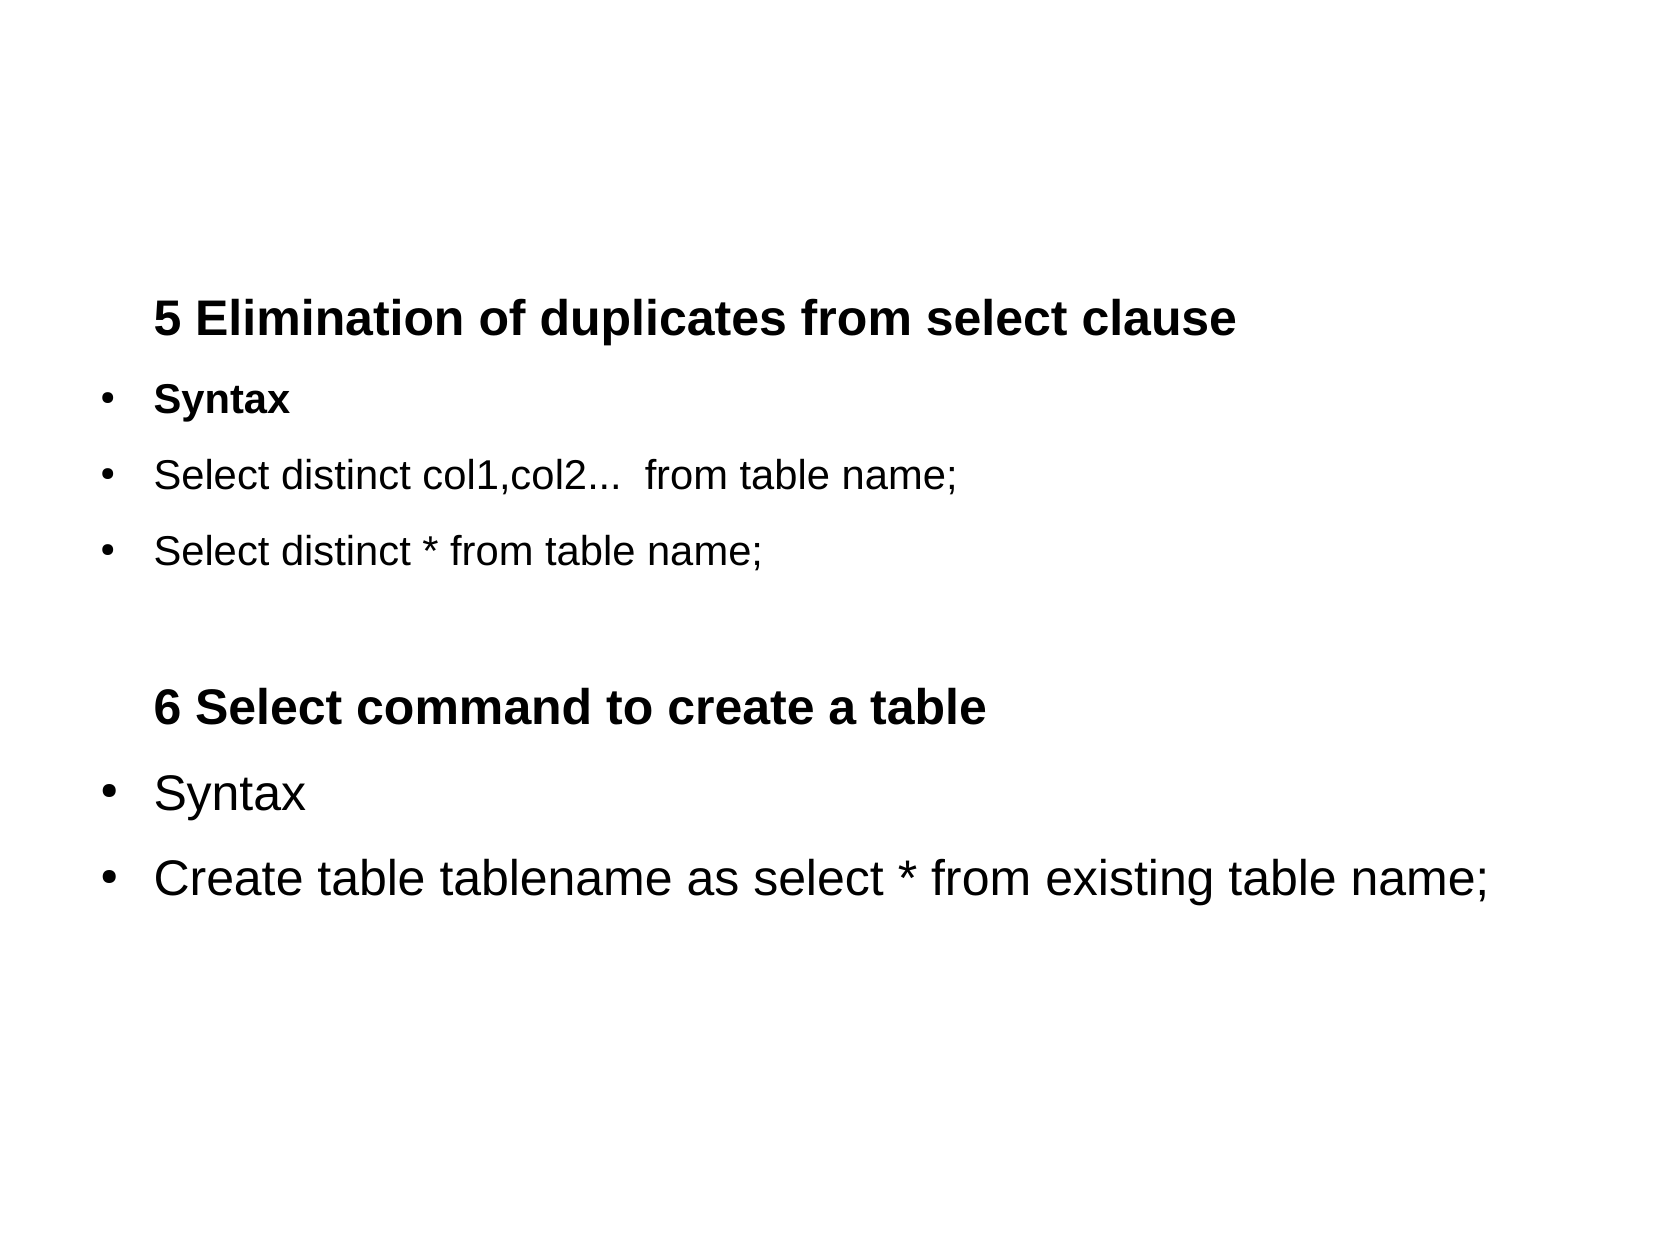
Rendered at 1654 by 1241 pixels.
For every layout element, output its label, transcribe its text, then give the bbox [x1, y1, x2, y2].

list 5 Elimination of duplicates from select clause Syntax Select distinct col1,col2... from table name; Select distinct * from table name; 6 Select command to create a table Syntax Create table tablename as select * from existing table name; [82, 290, 1571, 1010]
